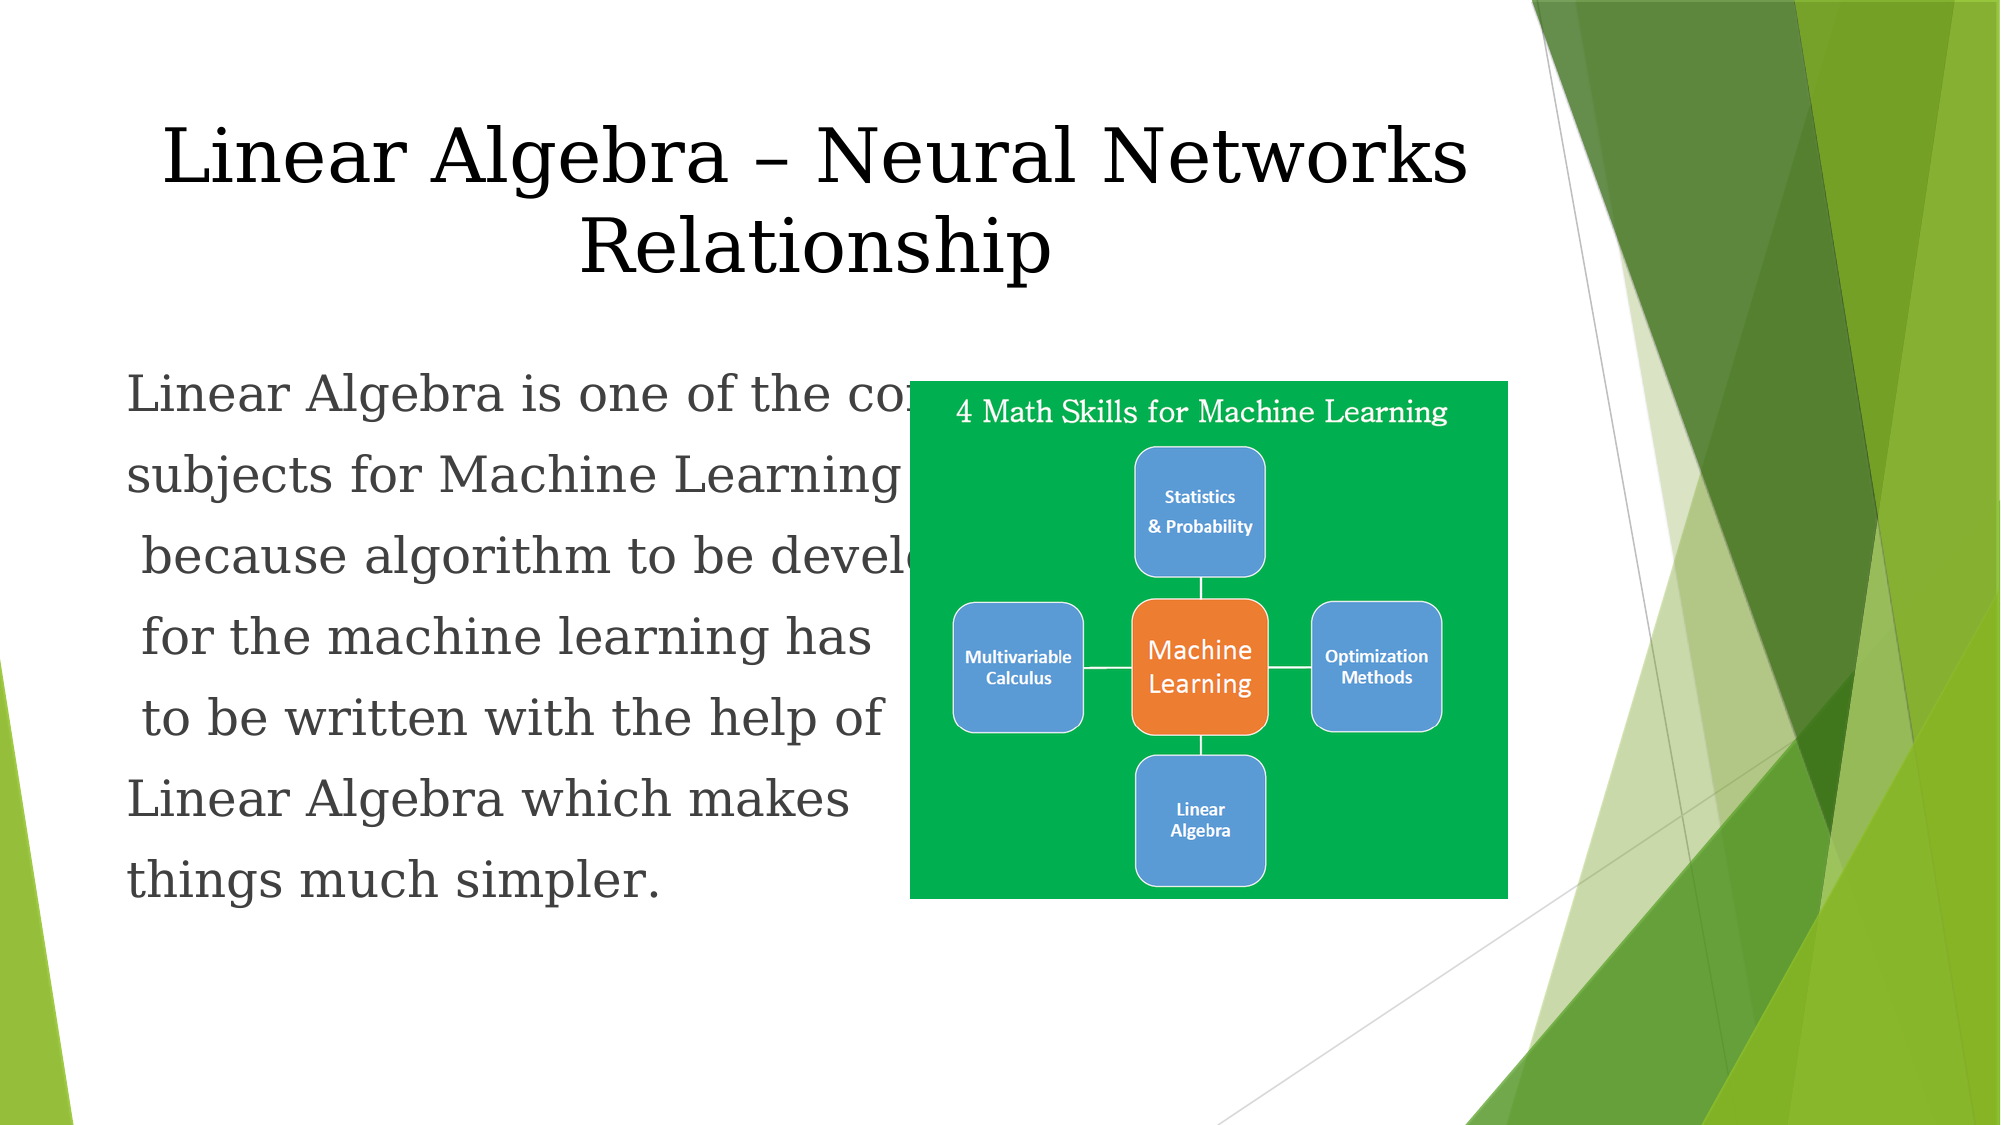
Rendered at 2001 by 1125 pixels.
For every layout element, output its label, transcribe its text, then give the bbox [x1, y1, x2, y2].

list Linear Algebra is one of the core subjects for Machine Learning because algorithm to be developed for the machine learning has to be written with the help of Linear Algebra which makes things much simpler. [111, 354, 1522, 992]
title Linear Algebra – Neural Networks Relationship [111, 99, 1522, 317]
picture [910, 381, 1508, 899]
